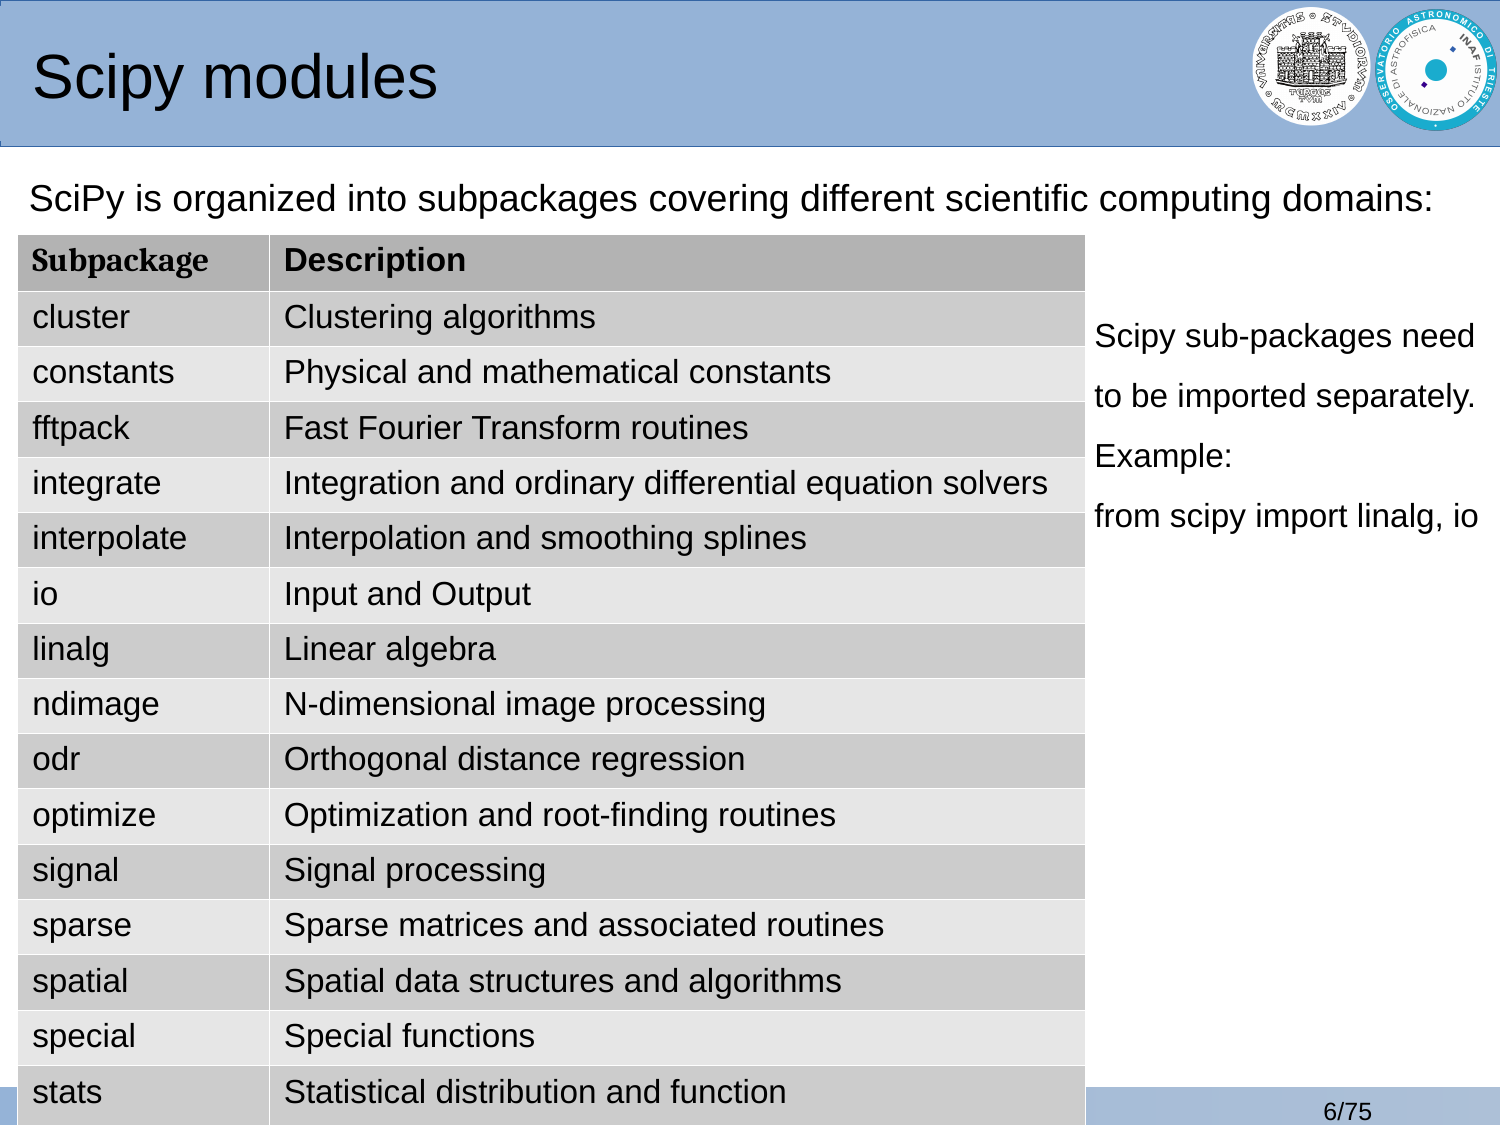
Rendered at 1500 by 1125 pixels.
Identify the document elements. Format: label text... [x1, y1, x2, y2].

table_header Description [270, 235, 1085, 291]
table_cell Integration and ordinary differential equation solvers [270, 458, 1079, 512]
table_cell Interpolation and smoothing splines [270, 513, 1079, 567]
table_cell Optimization and root-finding routines [270, 789, 1079, 844]
table_header Subpackage [18, 235, 269, 291]
table_cell Linear algebra [270, 624, 1079, 678]
table_cell linalg [18, 624, 269, 678]
table_cell constants [18, 347, 269, 401]
table_cell odr [18, 734, 269, 788]
table_cell N-dimensional image processing [270, 679, 1079, 733]
table_cell stats [18, 1066, 269, 1125]
table_cell Special functions [270, 1011, 1079, 1065]
table_cell sparse [18, 900, 269, 954]
table_cell io [18, 568, 269, 623]
table_cell ndimage [18, 679, 269, 733]
text_box Scipy modules [0, 5, 1253, 141]
table_cell signal [18, 845, 269, 899]
table_cell Clustering algorithms [270, 292, 1079, 346]
table_cell Input and Output [270, 568, 1079, 623]
picture [1253, 0, 1500, 156]
table_cell interpolate [18, 513, 269, 567]
table_cell Physical and mathematical constants [270, 347, 1079, 401]
table_cell Signal processing [270, 845, 1079, 899]
table_cell Statistical distribution and function [270, 1066, 1079, 1125]
table_cell fftpack [18, 402, 269, 457]
table_cell Orthogonal distance regression [270, 734, 1079, 788]
table_cell optimize [18, 789, 269, 844]
table_cell special [18, 1011, 269, 1065]
table_cell integrate [18, 458, 269, 512]
list Scipy sub-packages need to be imported separately. Example: from scipy import linalg, io [1079, 241, 1500, 1125]
list SciPy is organized into subpackages covering different scientific computing domains: [14, 144, 1493, 1045]
table_cell spatial [18, 955, 269, 1010]
table_cell Fast Fourier Transform routines [270, 402, 1079, 457]
table_cell Sparse matrices and associated routines [270, 900, 1079, 954]
table_cell cluster [18, 292, 269, 346]
table_cell Spatial data structures and algorithms [270, 955, 1079, 1010]
